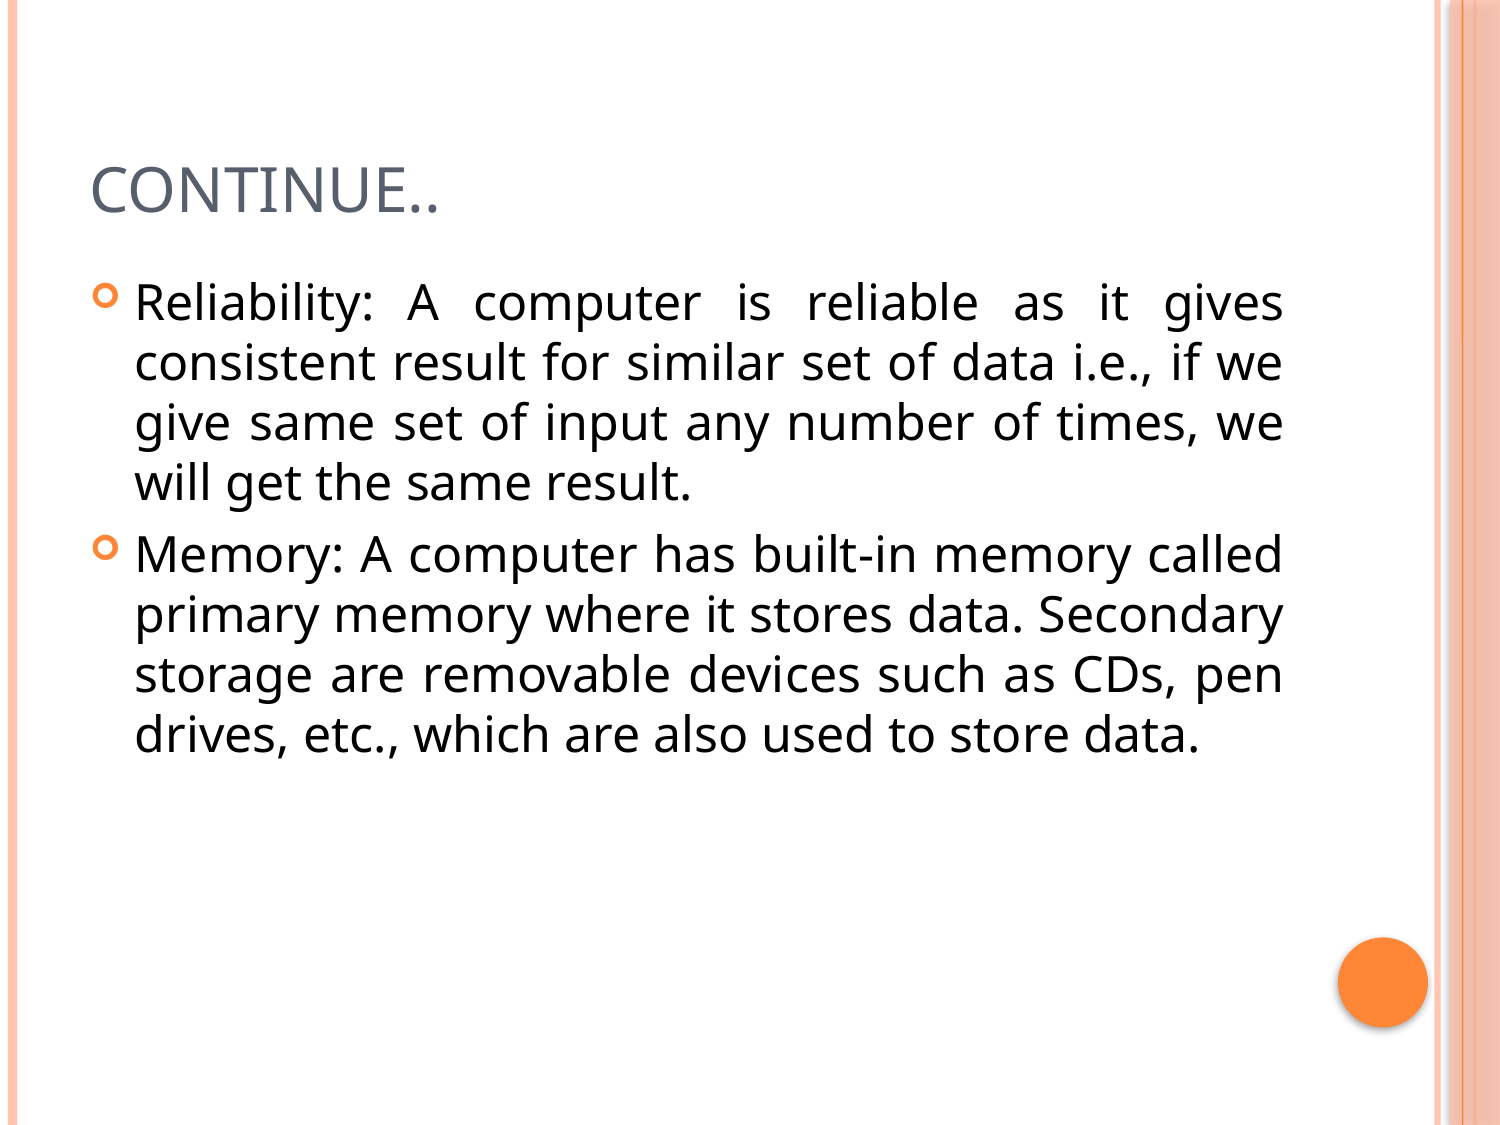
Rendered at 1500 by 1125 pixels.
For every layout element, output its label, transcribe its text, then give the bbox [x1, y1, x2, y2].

title Continue.. [75, 45, 1300, 233]
list Reliability: A computer is reliable as it gives consistent result for similar set of data i.e., if we give same set of input any number of times, we will get the same result. Memory: A computer has built-in memory called primary memory where it stores data. Secondary storage are removable devices such as CDs, pen drives, etc., which are also used to store data. [75, 262, 1300, 1062]
